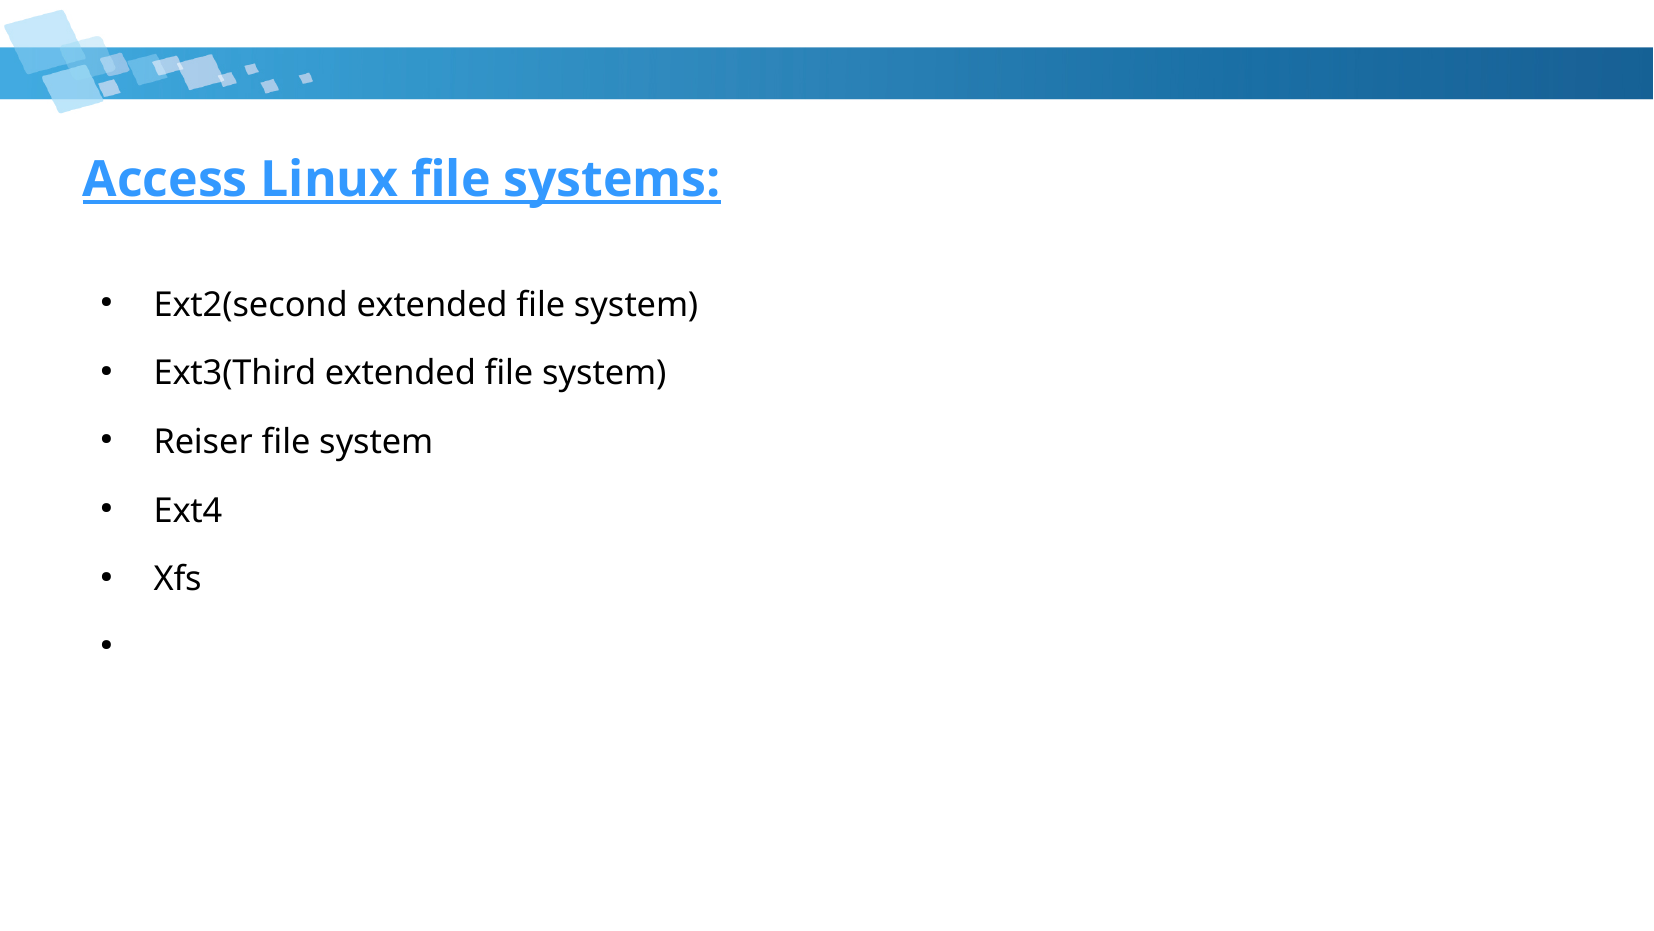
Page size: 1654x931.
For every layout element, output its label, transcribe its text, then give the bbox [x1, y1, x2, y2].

list Ext2(second extended file system) Ext3(Third extended file system) Reiser file system Ext4 Xfs [82, 279, 1571, 820]
picture [0, 0, 1653, 929]
title Access Linux file systems: [82, 99, 1571, 255]
